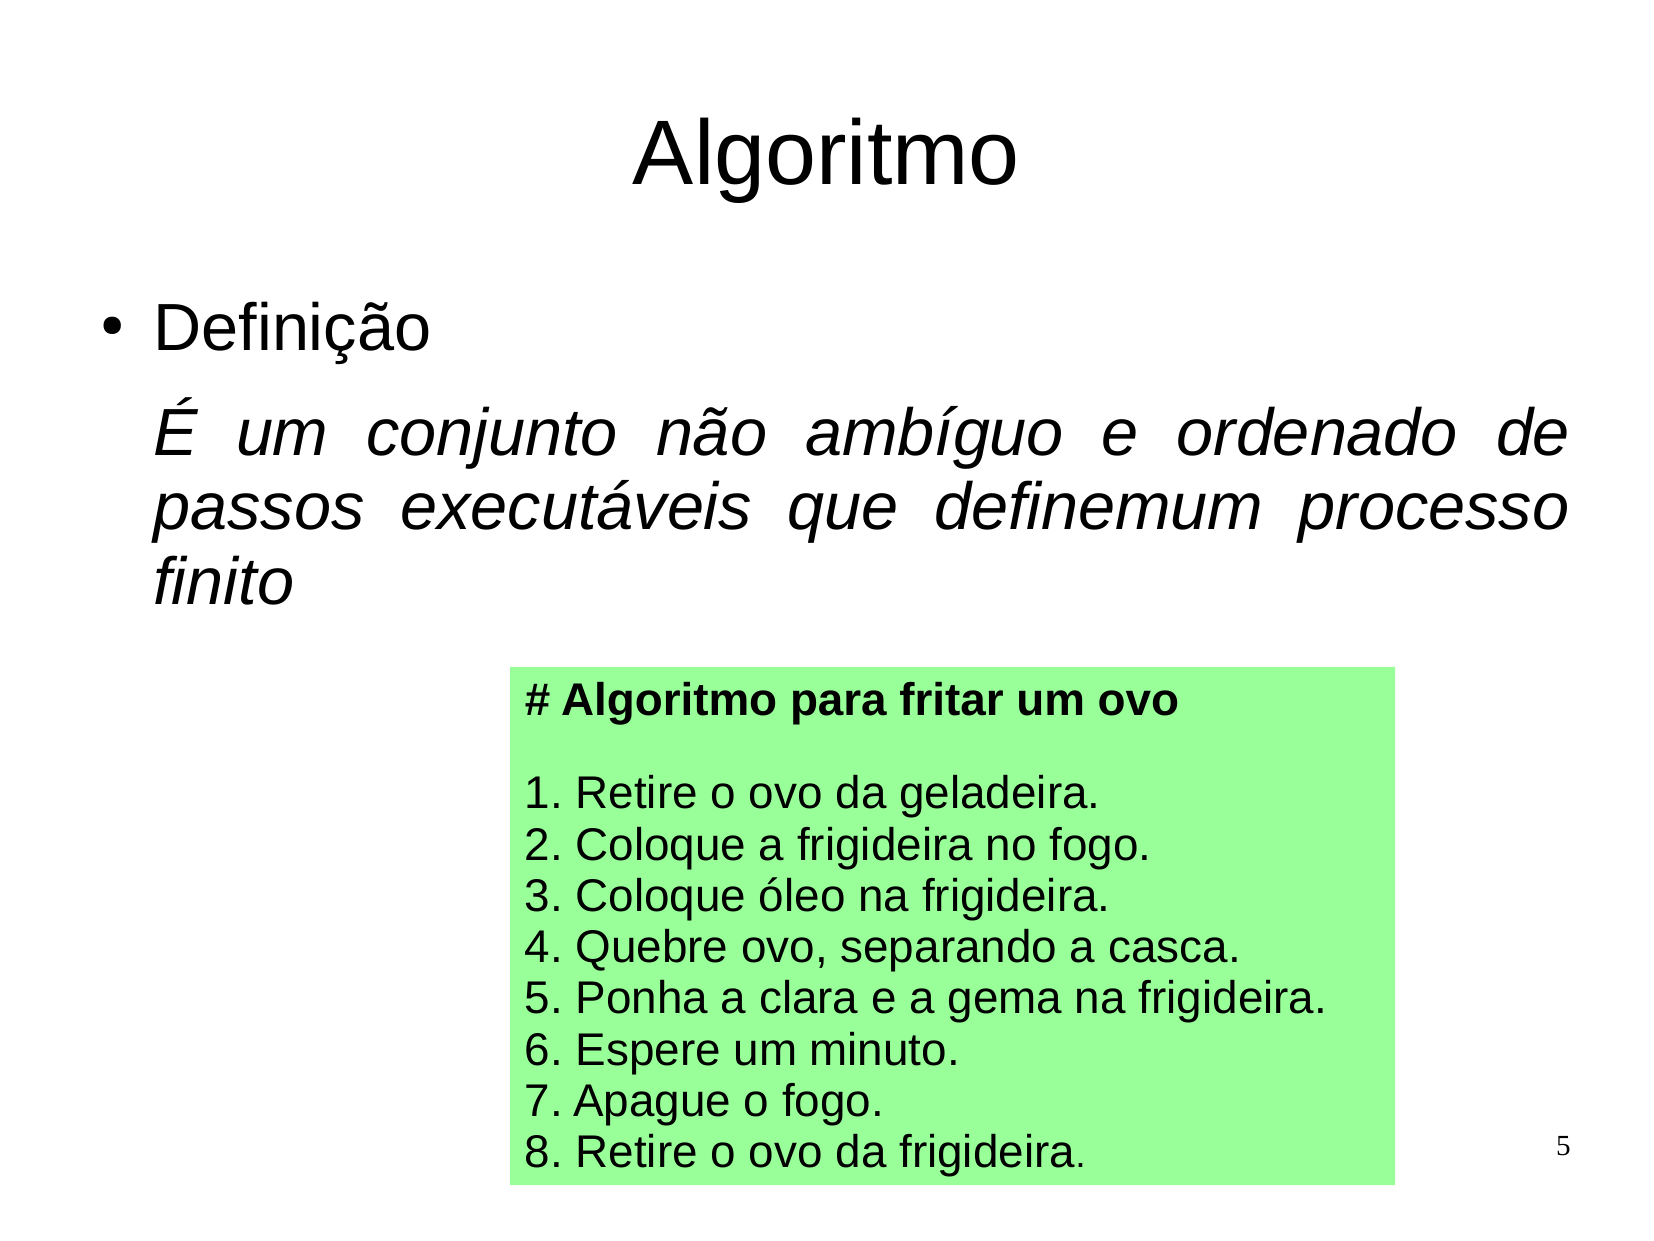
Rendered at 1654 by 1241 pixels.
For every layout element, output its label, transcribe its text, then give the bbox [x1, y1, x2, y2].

title Algoritmo [82, 49, 1571, 257]
text_box # Algoritmo para fritar um ovo 1. Retire o ovo da geladeira. 2. Coloque a frigideira no fogo. 3. Coloque óleo na frigideira. 4. Quebre ovo, separando a casca. 5. Ponha a clara e a gema na frigideira. 6. Espere um minuto. 7. Apague o fogo. 8. Retire o ovo da frigideira. [510, 666, 1396, 1186]
list Definição É um conjunto não ambíguo e ordenado de passos executáveis que definemum processo finito [82, 290, 1571, 1010]
